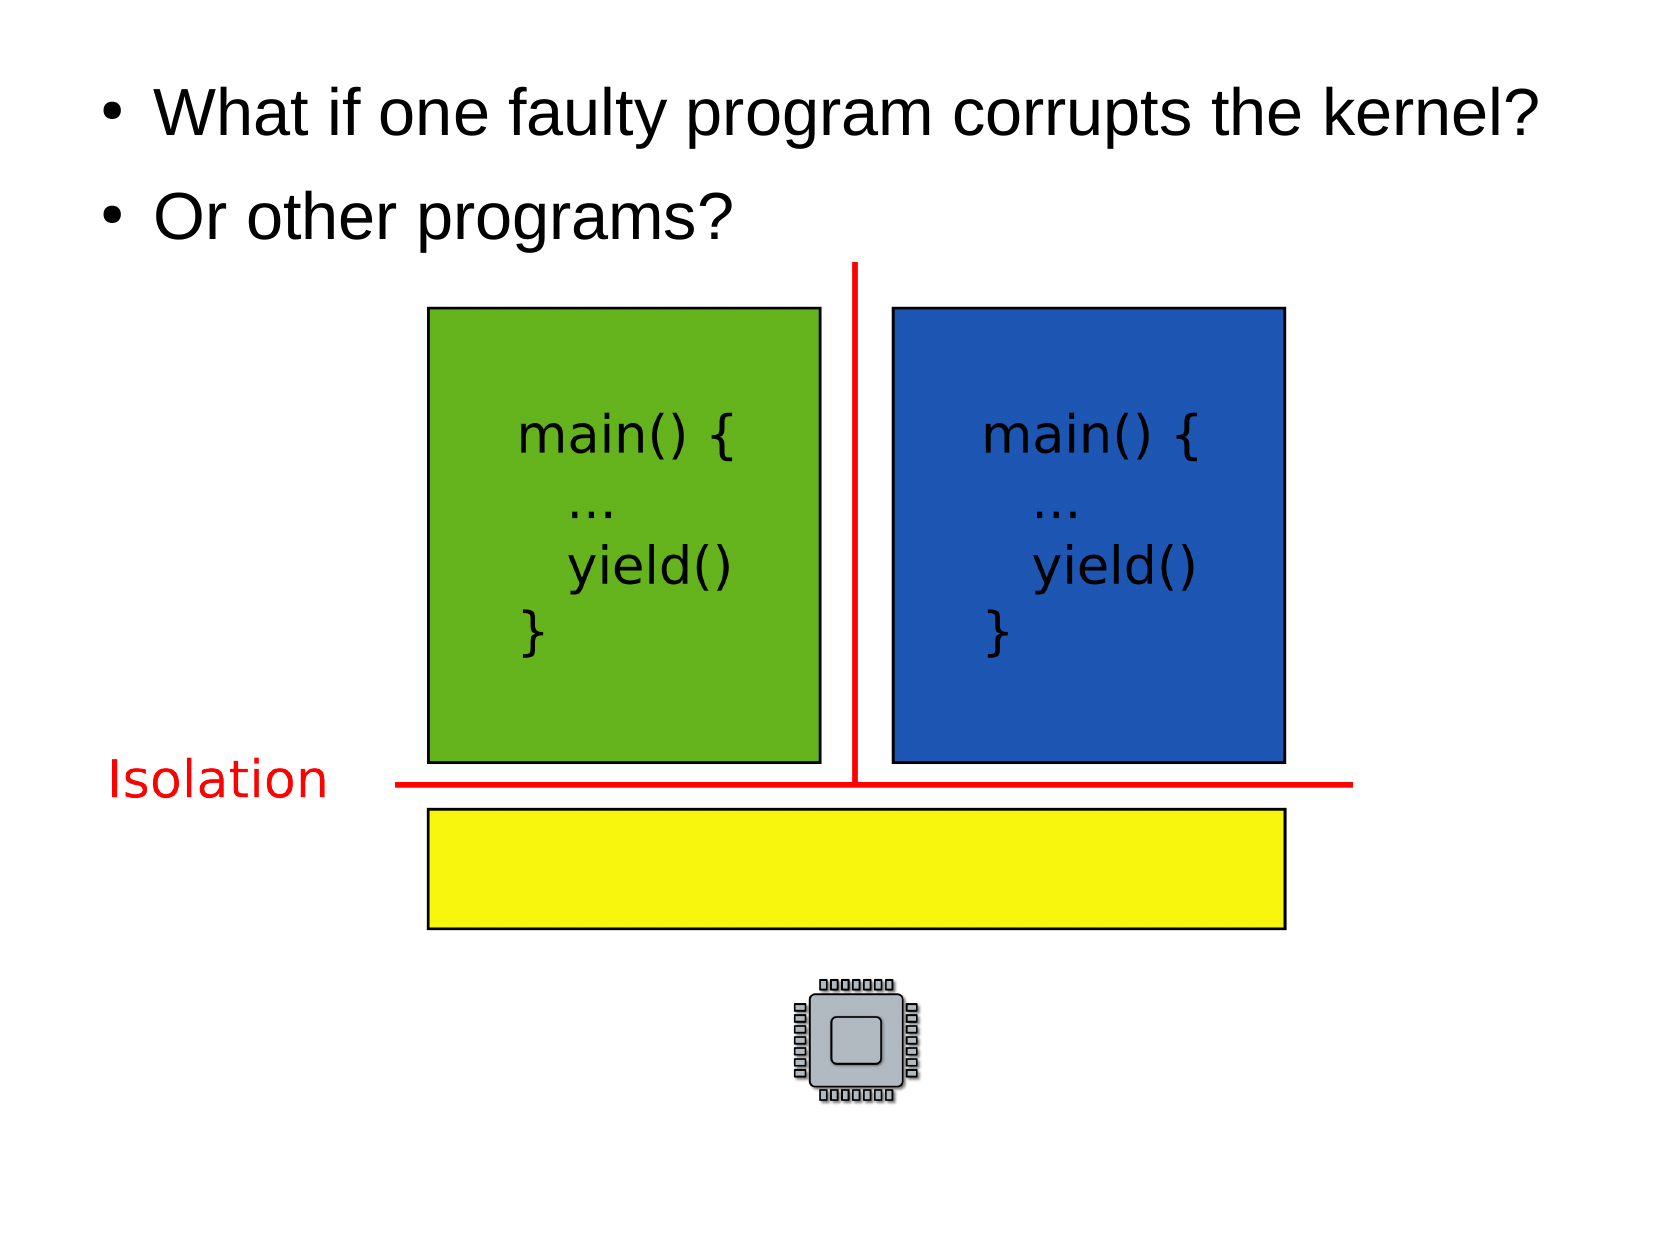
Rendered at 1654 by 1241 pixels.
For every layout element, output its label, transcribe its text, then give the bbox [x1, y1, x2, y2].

picture [112, 262, 1353, 1114]
list What if one faulty program corrupts the kernel? Or other programs? [82, 75, 1576, 301]
